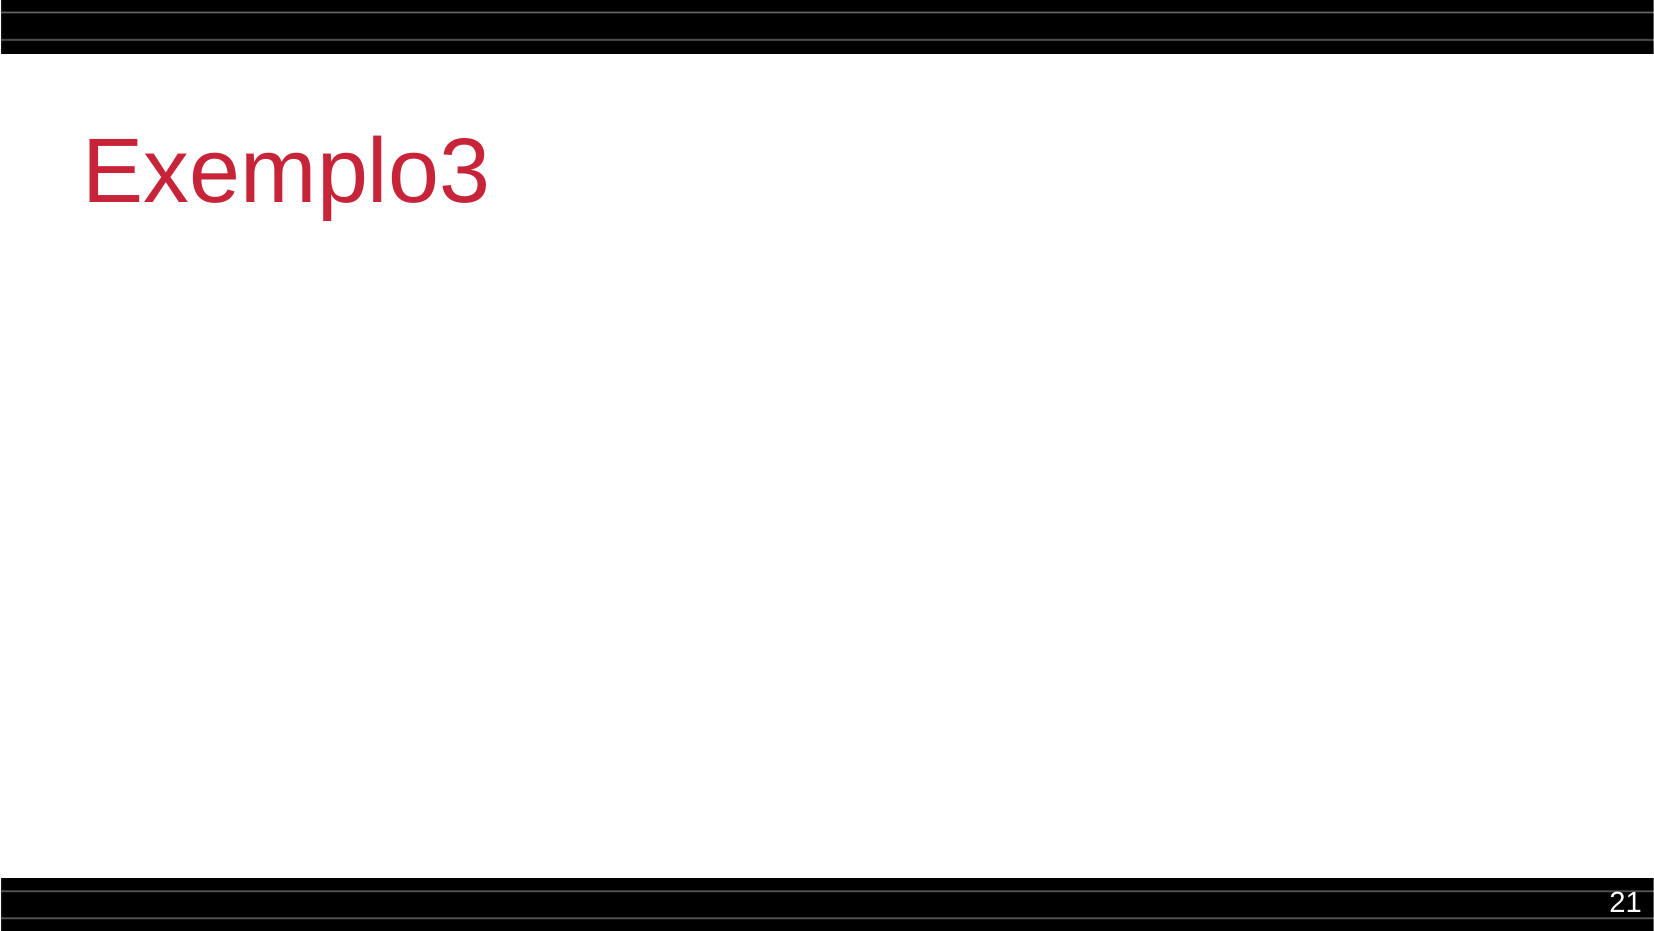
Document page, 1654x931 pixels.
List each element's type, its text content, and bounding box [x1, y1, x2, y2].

picture [1, 0, 1654, 54]
title Exemplo3 [82, 92, 1571, 249]
picture [1, 878, 1654, 931]
